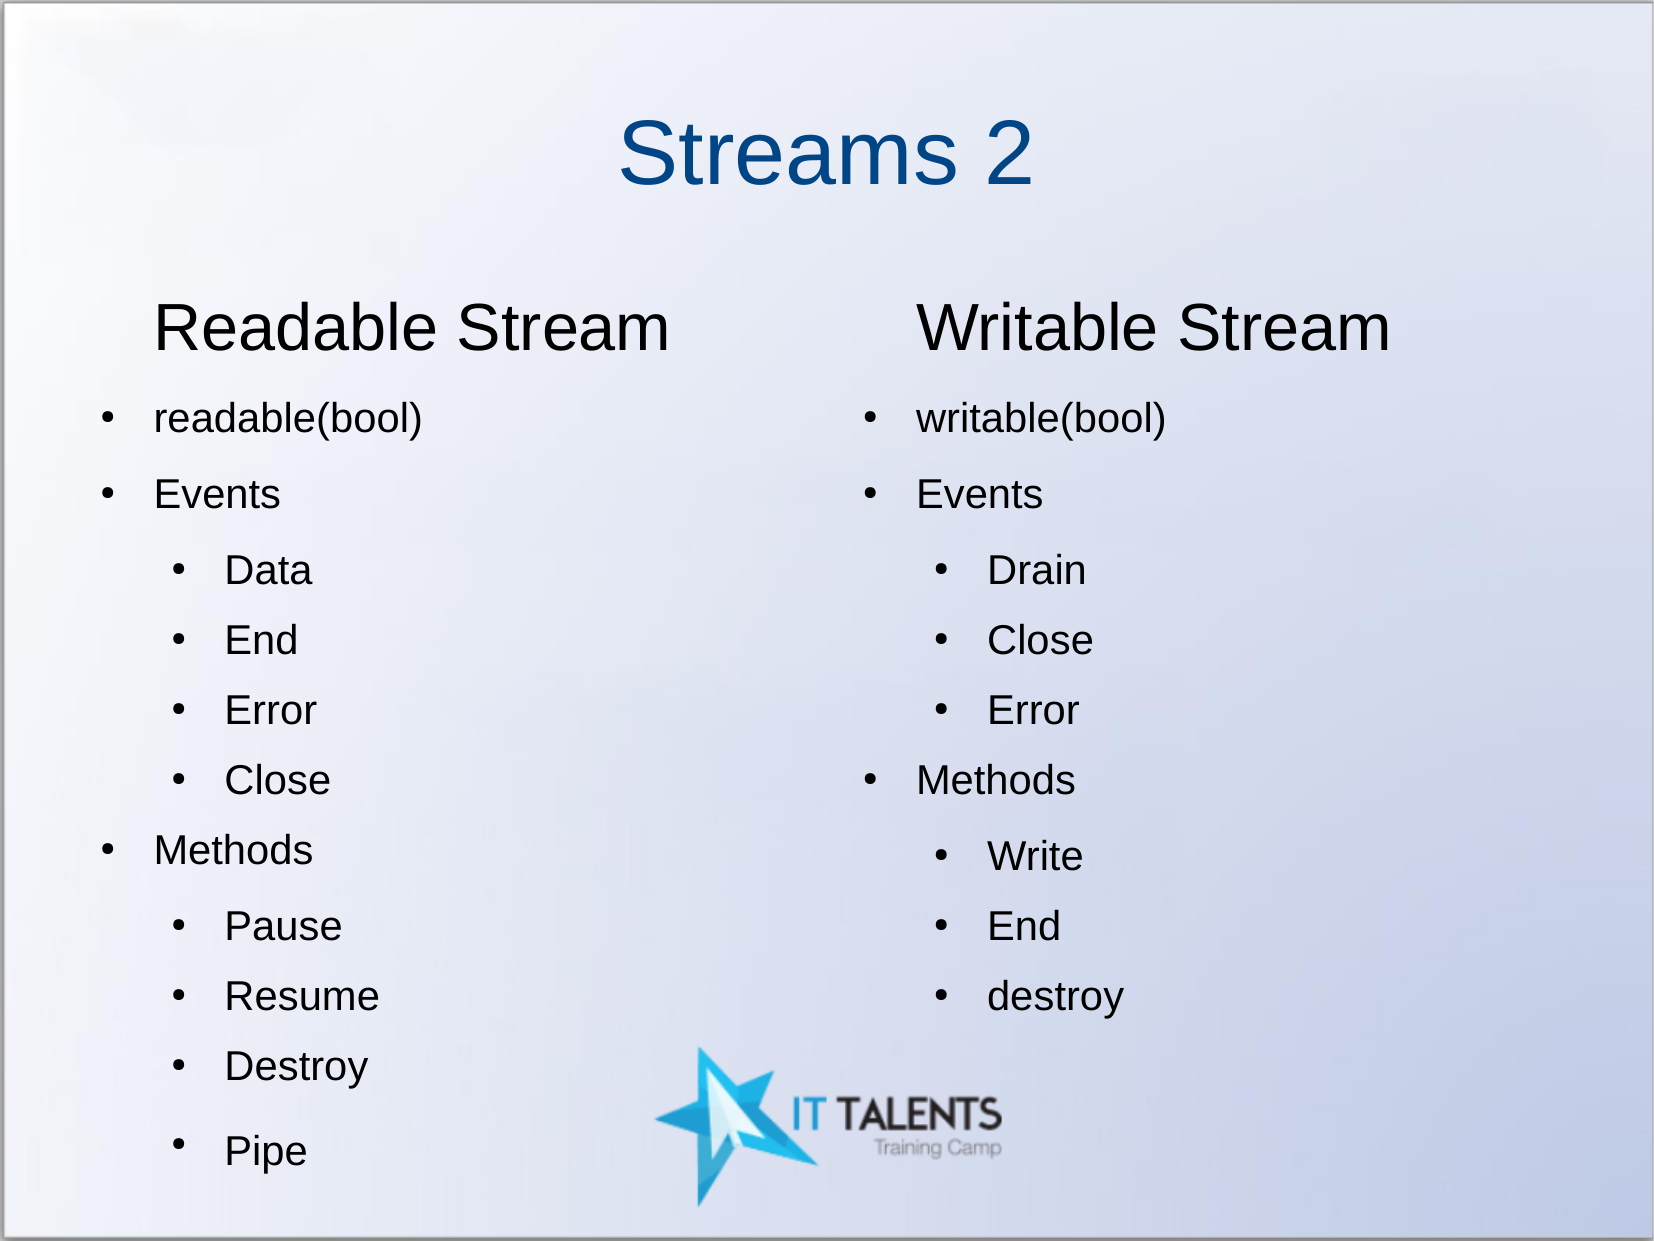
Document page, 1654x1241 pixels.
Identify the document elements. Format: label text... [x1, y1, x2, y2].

list Writable Stream writable(bool) Events Drain Close Error Methods Write End destroy [845, 290, 1572, 1023]
list Readable Stream readable(bool) Events Data End Error Close Methods Pause Resume Destroy Pipe [82, 290, 809, 1181]
title Streams 2 [82, 49, 1571, 257]
picture [0, 0, 1654, 1241]
